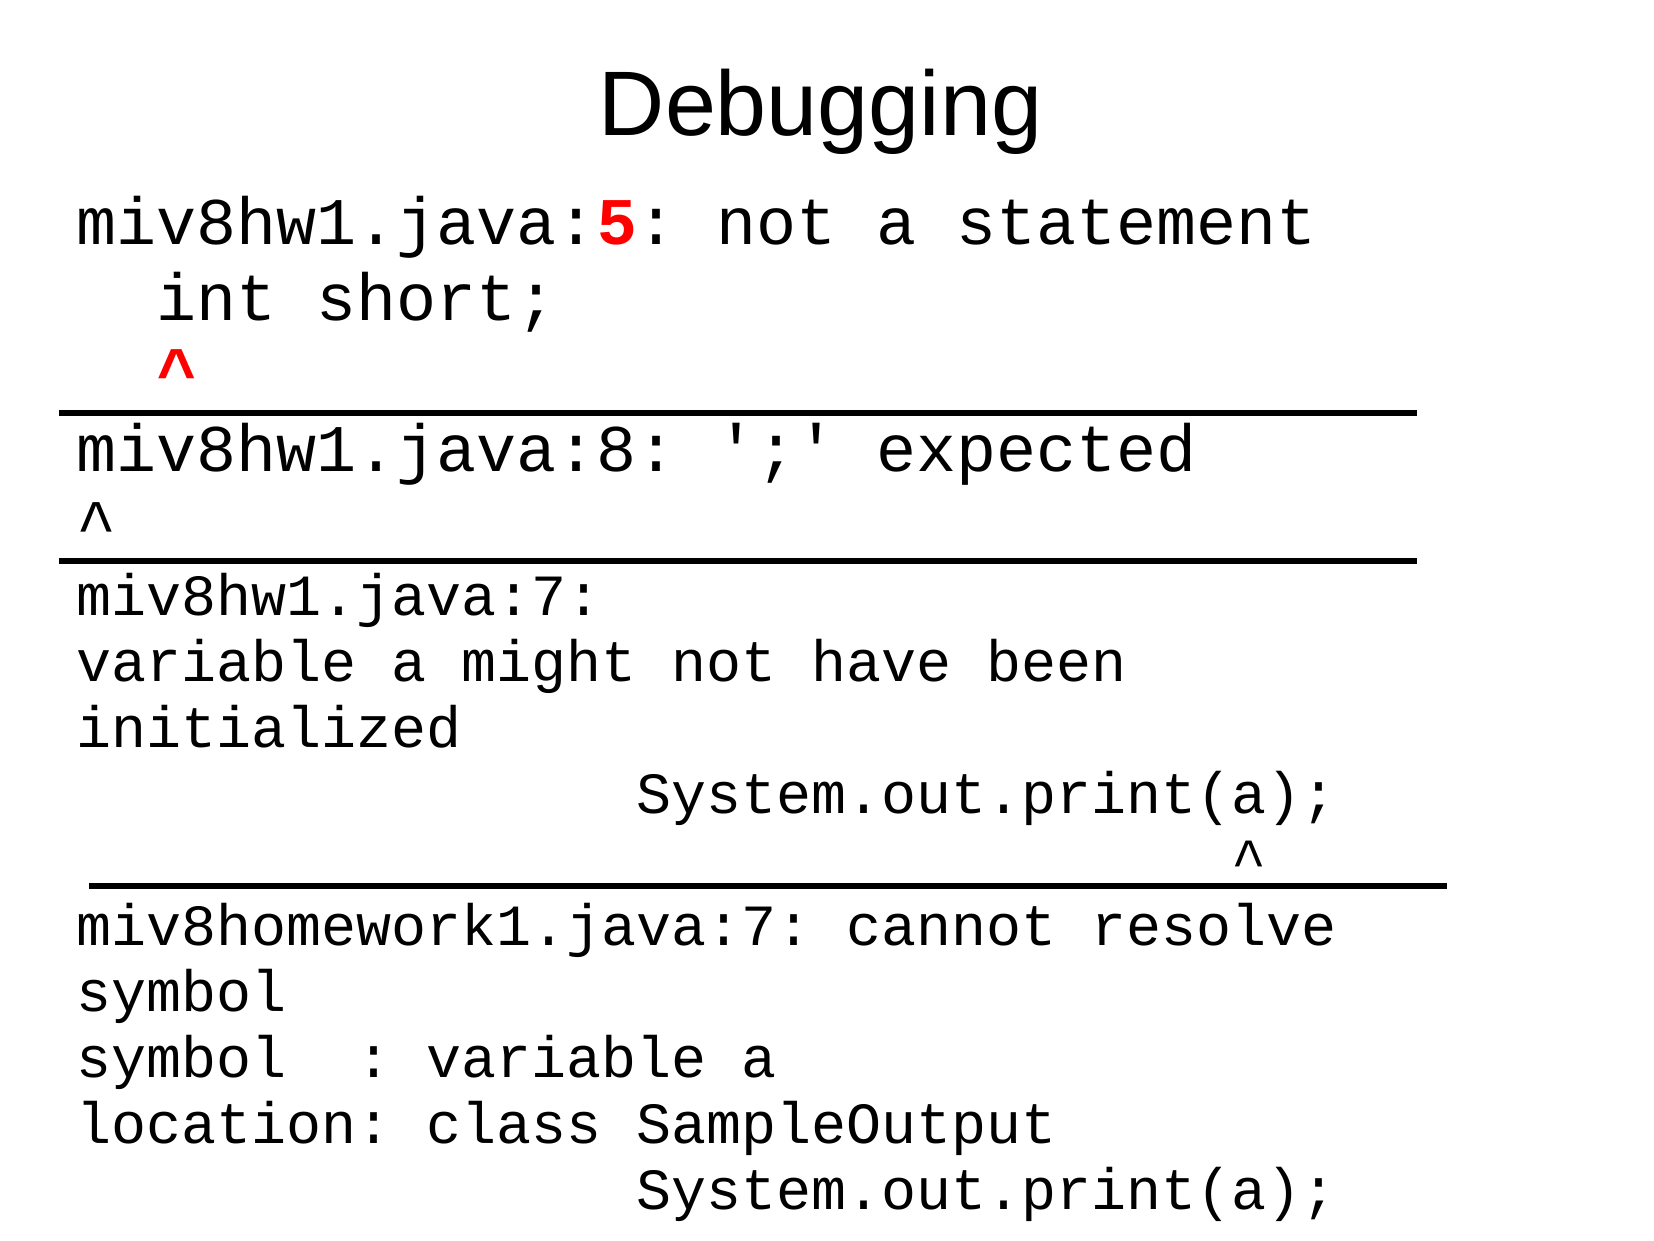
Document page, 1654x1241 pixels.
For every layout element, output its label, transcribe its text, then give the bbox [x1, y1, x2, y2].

subtitle miv8hw1.java:5: not a statement int short; ^ miv8hw1.java:8: ';' expected ^ miv8hw1.java:7: variable a might not have been initialized System.out.print(a); ^ miv8homework1.java:7: cannot resolve symbol symbol : variable a location: class SampleOutput System.out.print(a); [76, 206, 1536, 1241]
title Debugging [76, 0, 1565, 208]
